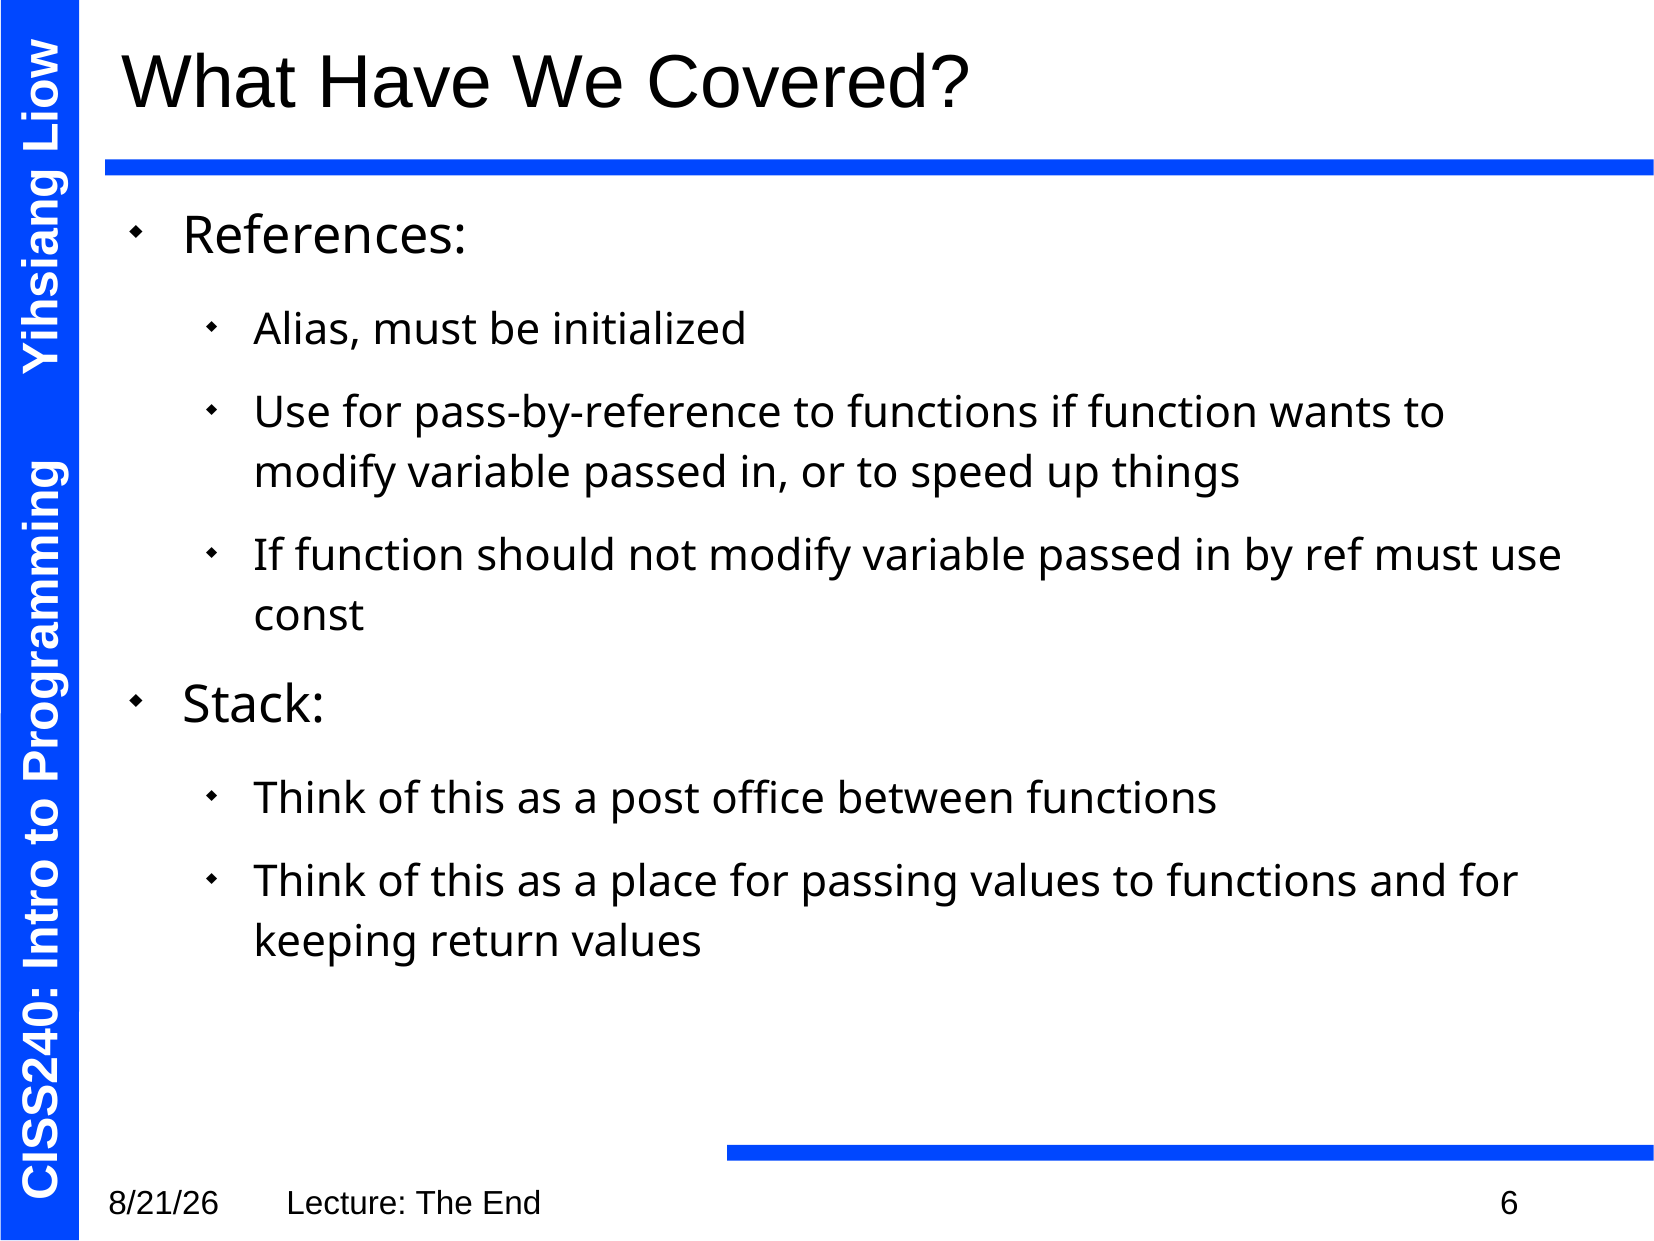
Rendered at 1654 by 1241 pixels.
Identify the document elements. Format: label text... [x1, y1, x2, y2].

list References: Alias, must be initialized Use for pass-by-reference to functions if function wants to modify variable passed in, or to speed up things If function should not modify variable passed in by ref must use const Stack: Think of this as a post office between functions Think of this as a place for passing values to functions and for keeping return values [111, 197, 1598, 1117]
title What Have We Covered? [121, 25, 1654, 138]
